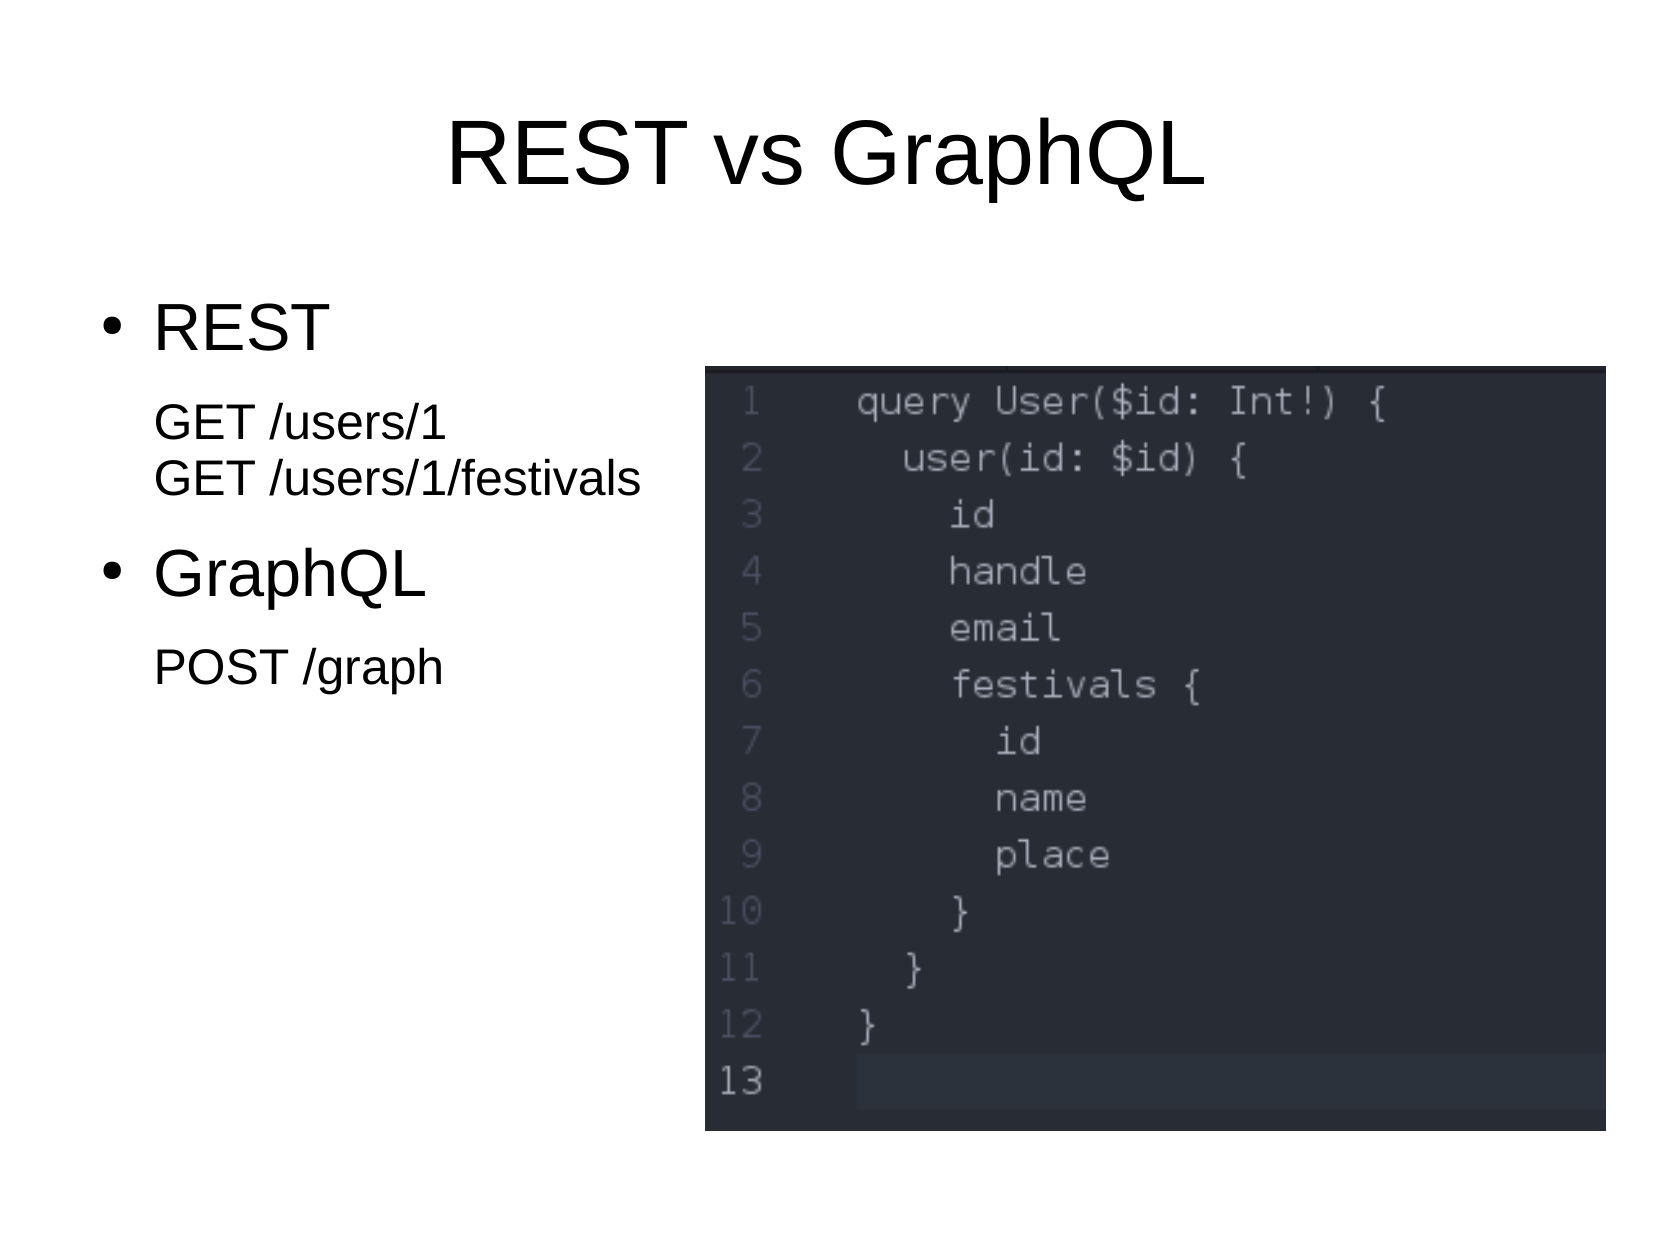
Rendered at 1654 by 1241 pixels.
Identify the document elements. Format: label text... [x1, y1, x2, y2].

picture [705, 366, 1606, 1131]
list REST GET /users/1 GET /users/1/festivals GraphQL POST /graph [82, 290, 1571, 1010]
title REST vs GraphQL [82, 49, 1571, 257]
